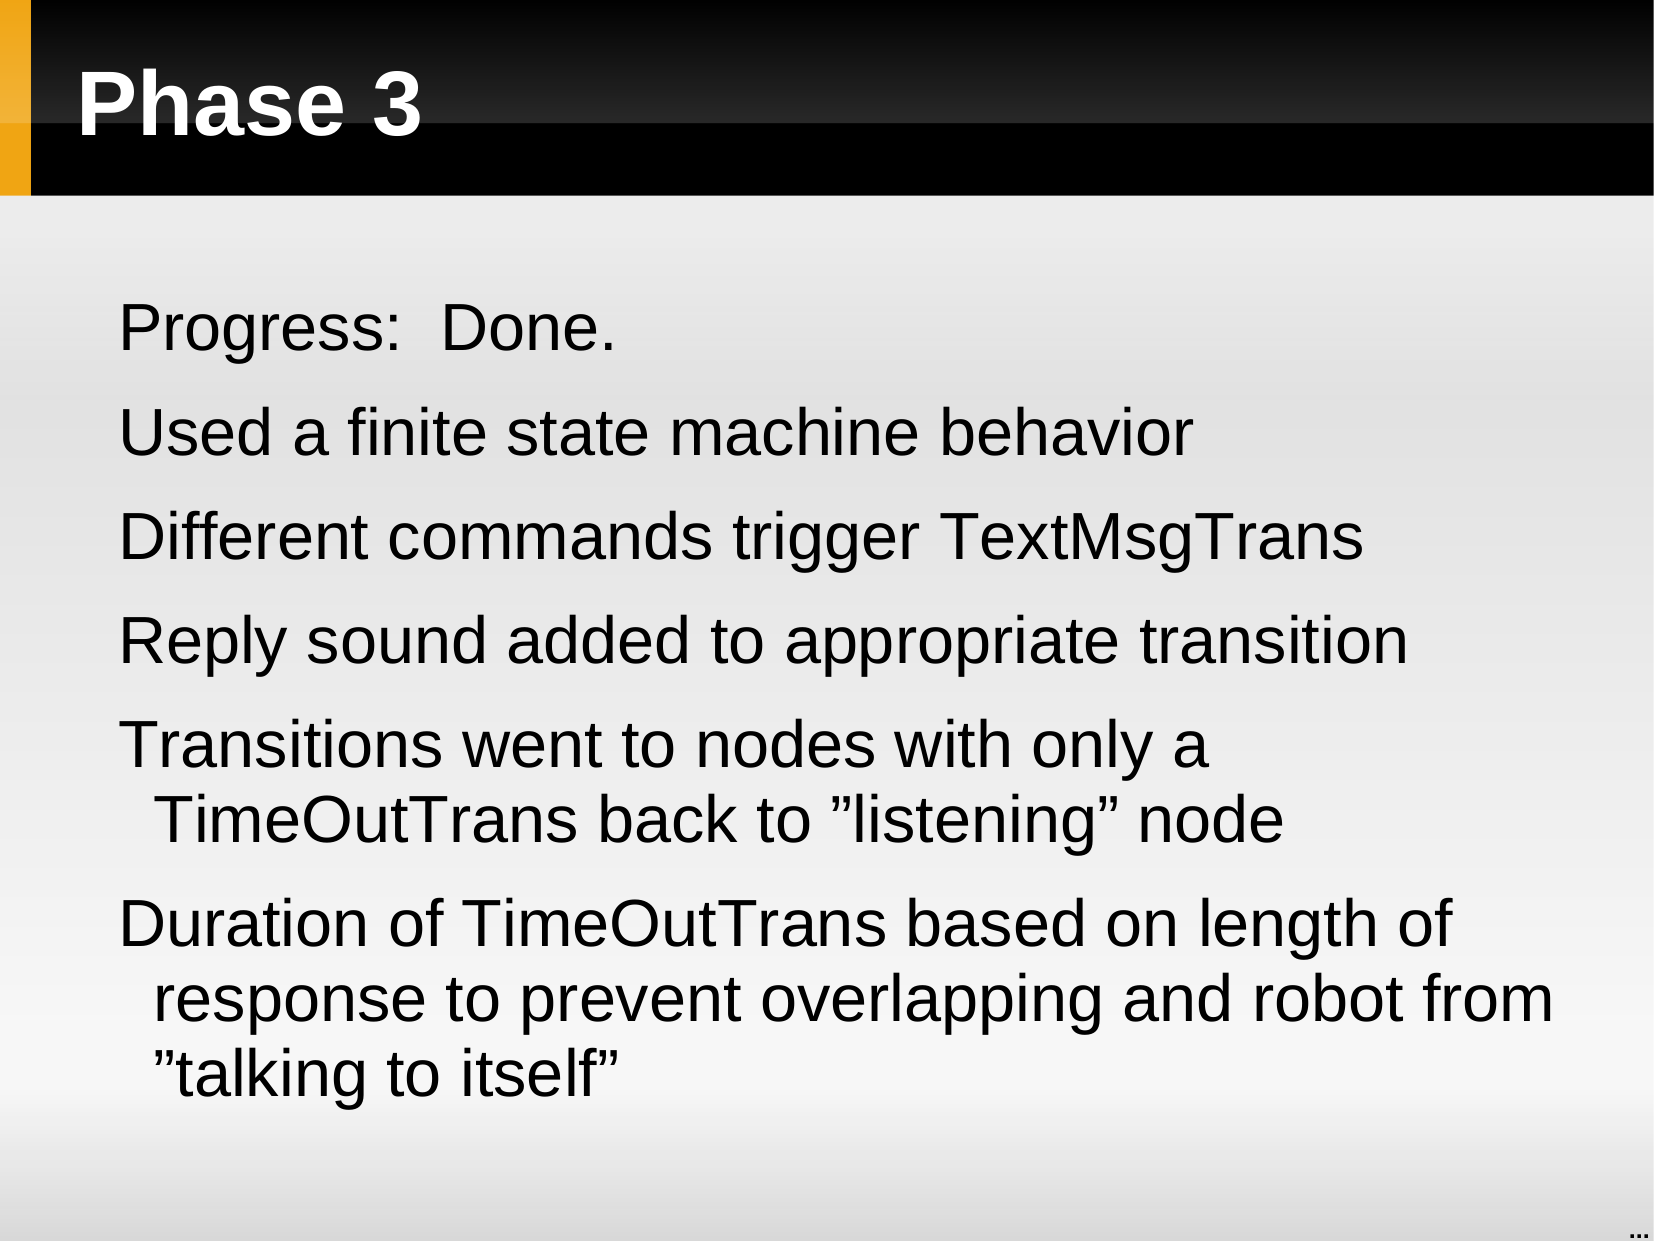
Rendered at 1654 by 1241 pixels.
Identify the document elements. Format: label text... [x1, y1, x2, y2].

list Progress: Done. Used a finite state machine behavior Different commands trigger TextMsgTrans Reply sound added to appropriate transition Transitions went to nodes with only a TimeOutTrans back to ”listening” node Duration of TimeOutTrans based on length of response to prevent overlapping and robot from ”talking to itself” [82, 290, 1571, 1186]
title ... [1312, 1200, 1651, 1241]
title Phase 3 [76, 0, 1565, 208]
picture [0, 0, 1654, 1241]
